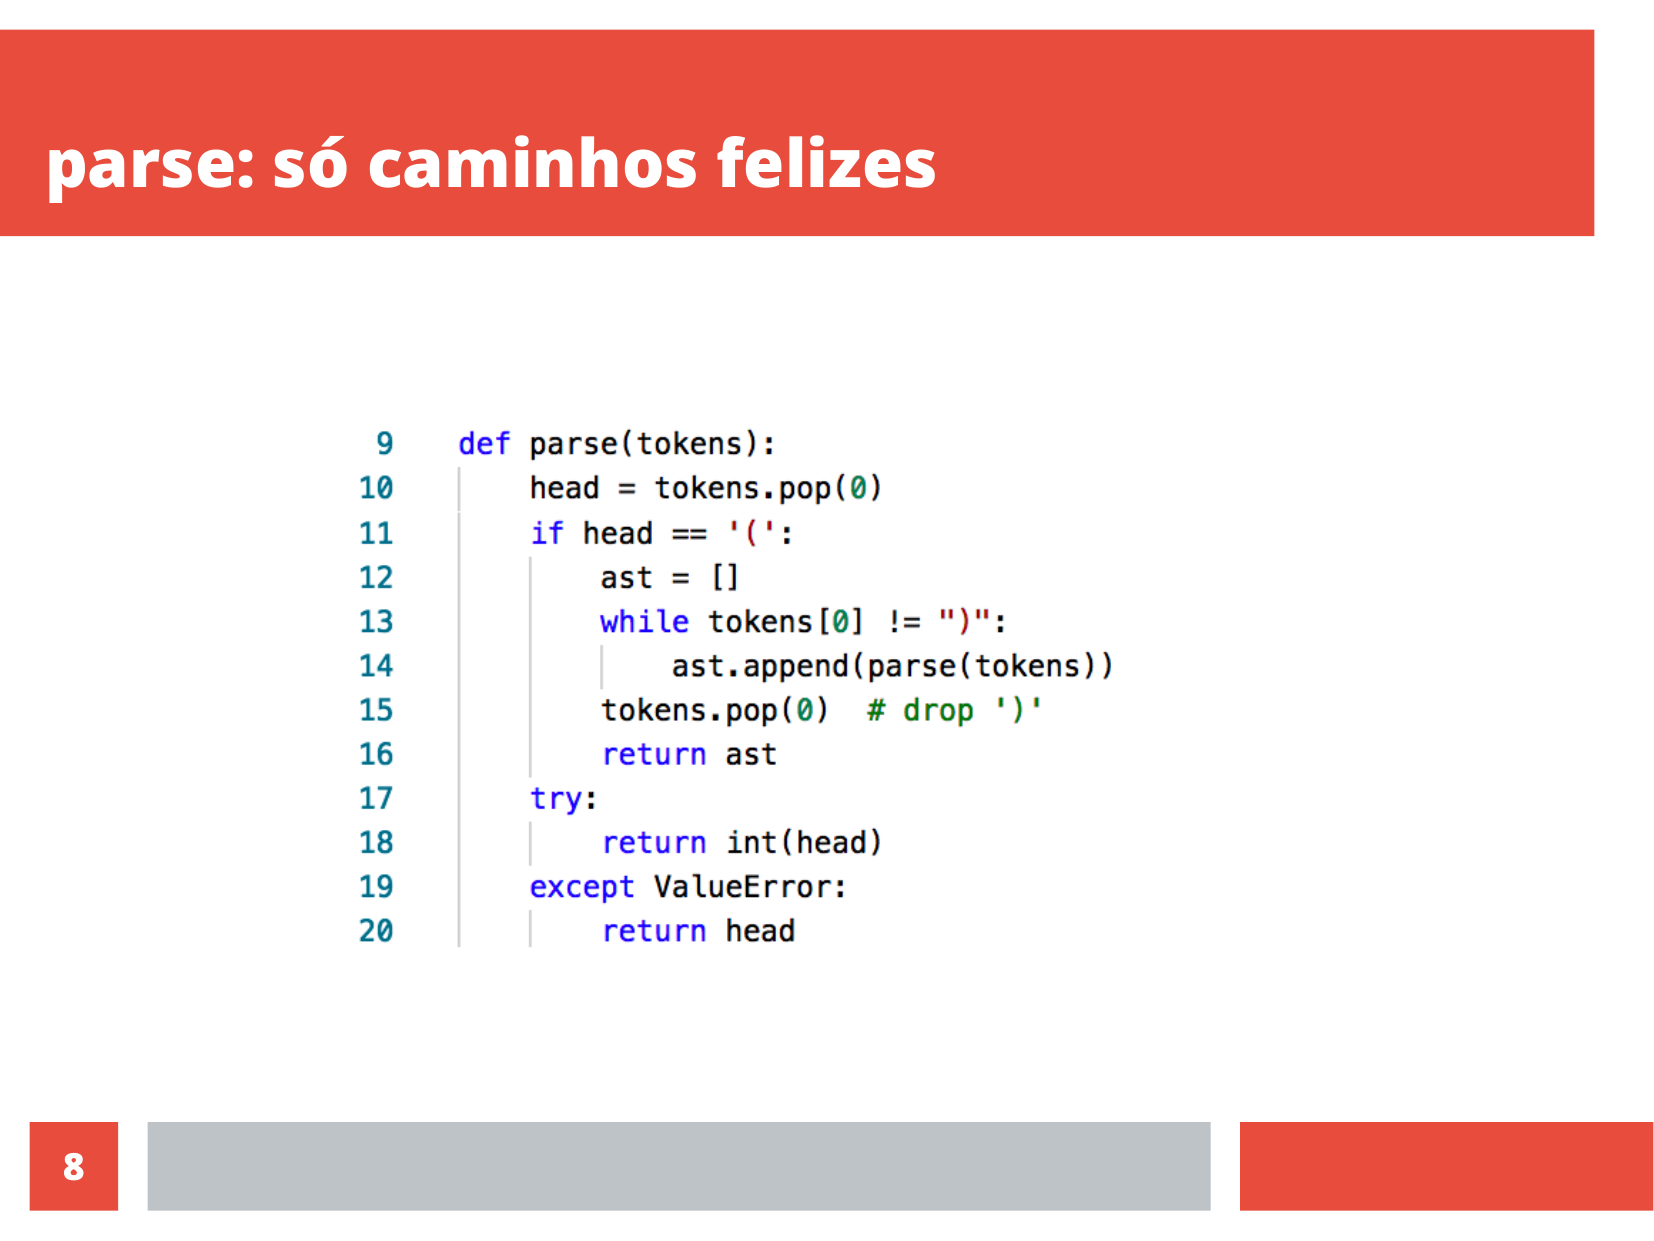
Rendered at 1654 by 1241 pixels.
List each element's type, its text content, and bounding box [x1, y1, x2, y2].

picture [331, 386, 1141, 991]
title parse: só caminhos felizes [45, 59, 1581, 207]
